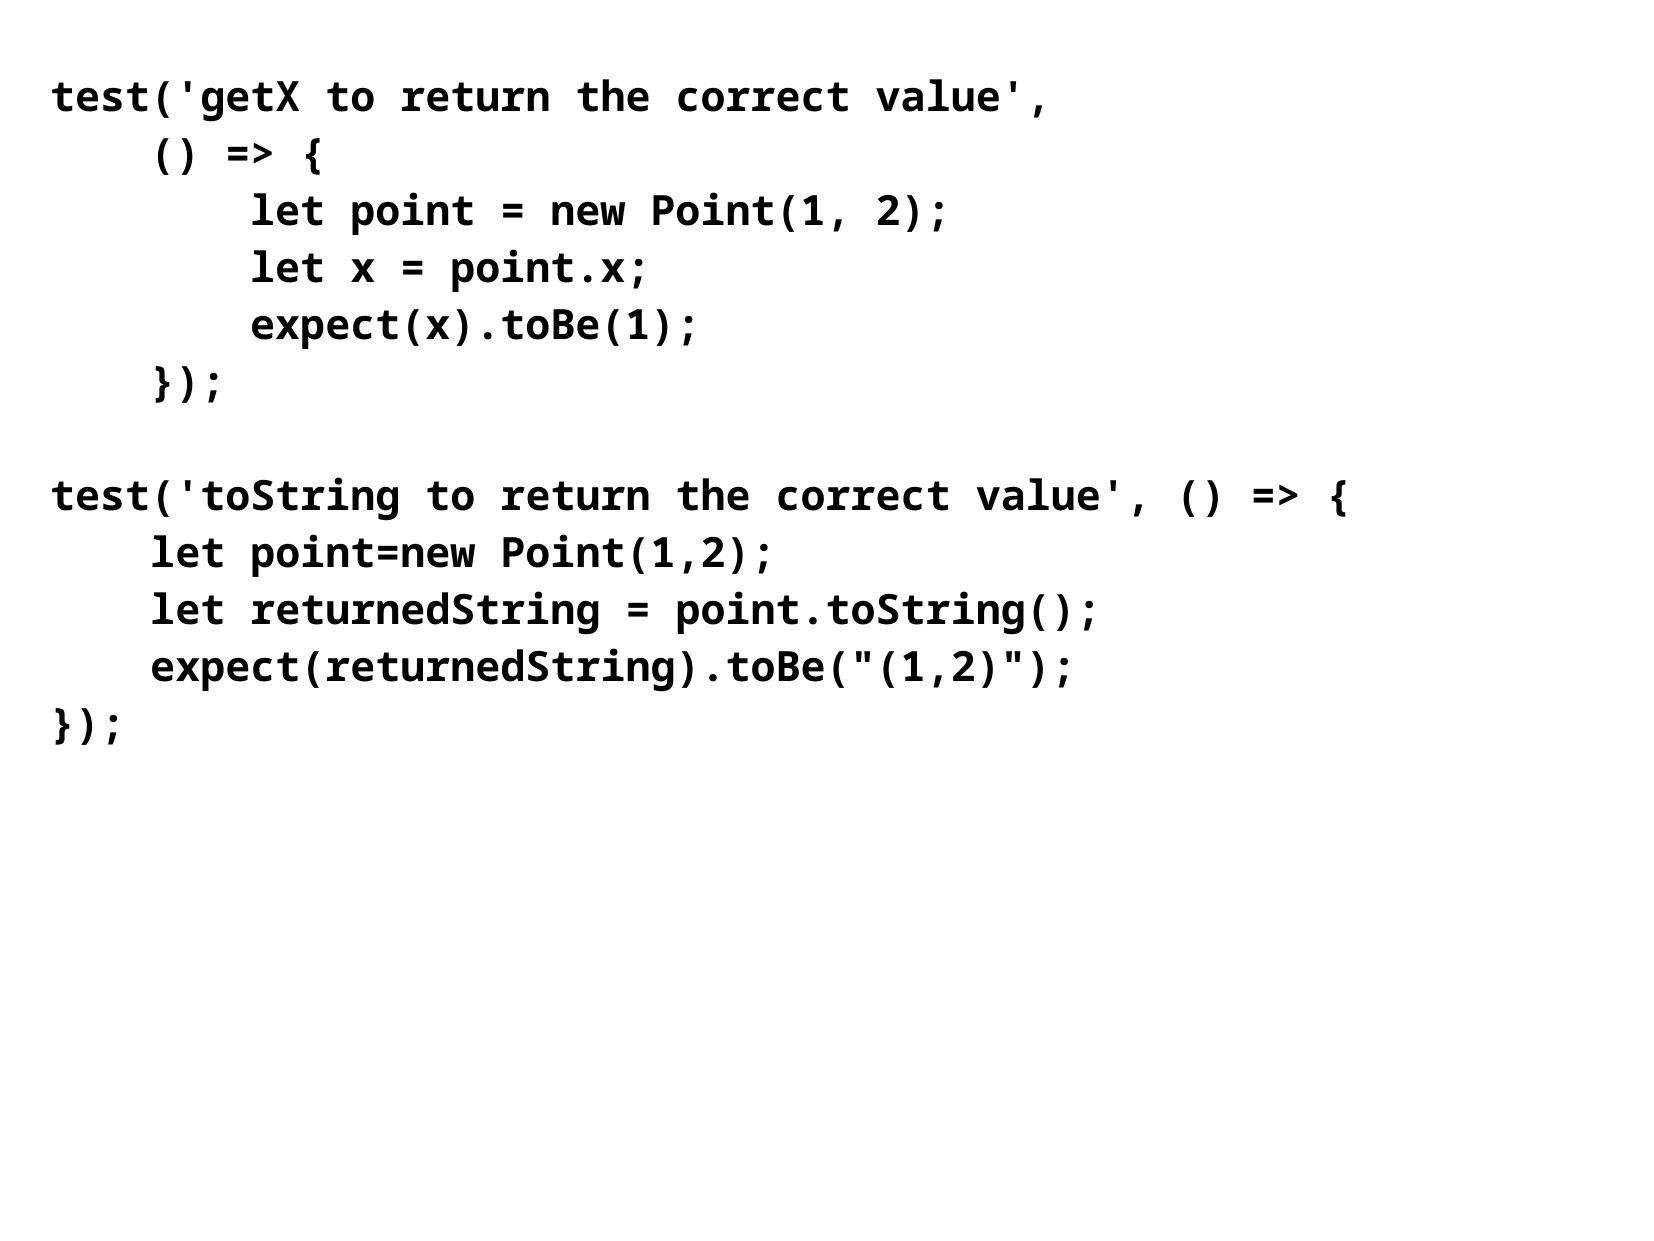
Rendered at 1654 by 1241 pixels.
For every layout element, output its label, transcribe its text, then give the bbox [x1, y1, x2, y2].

text_box test('getX to return the correct value', () => { let point = new Point(1, 2); let x = point.x; expect(x).toBe(1); }); test('toString to return the correct value', () => { let point=new Point(1,2); let returnedString = point.toString(); expect(returnedString).toBe("(1,2)"); }); [35, 59, 1654, 1241]
